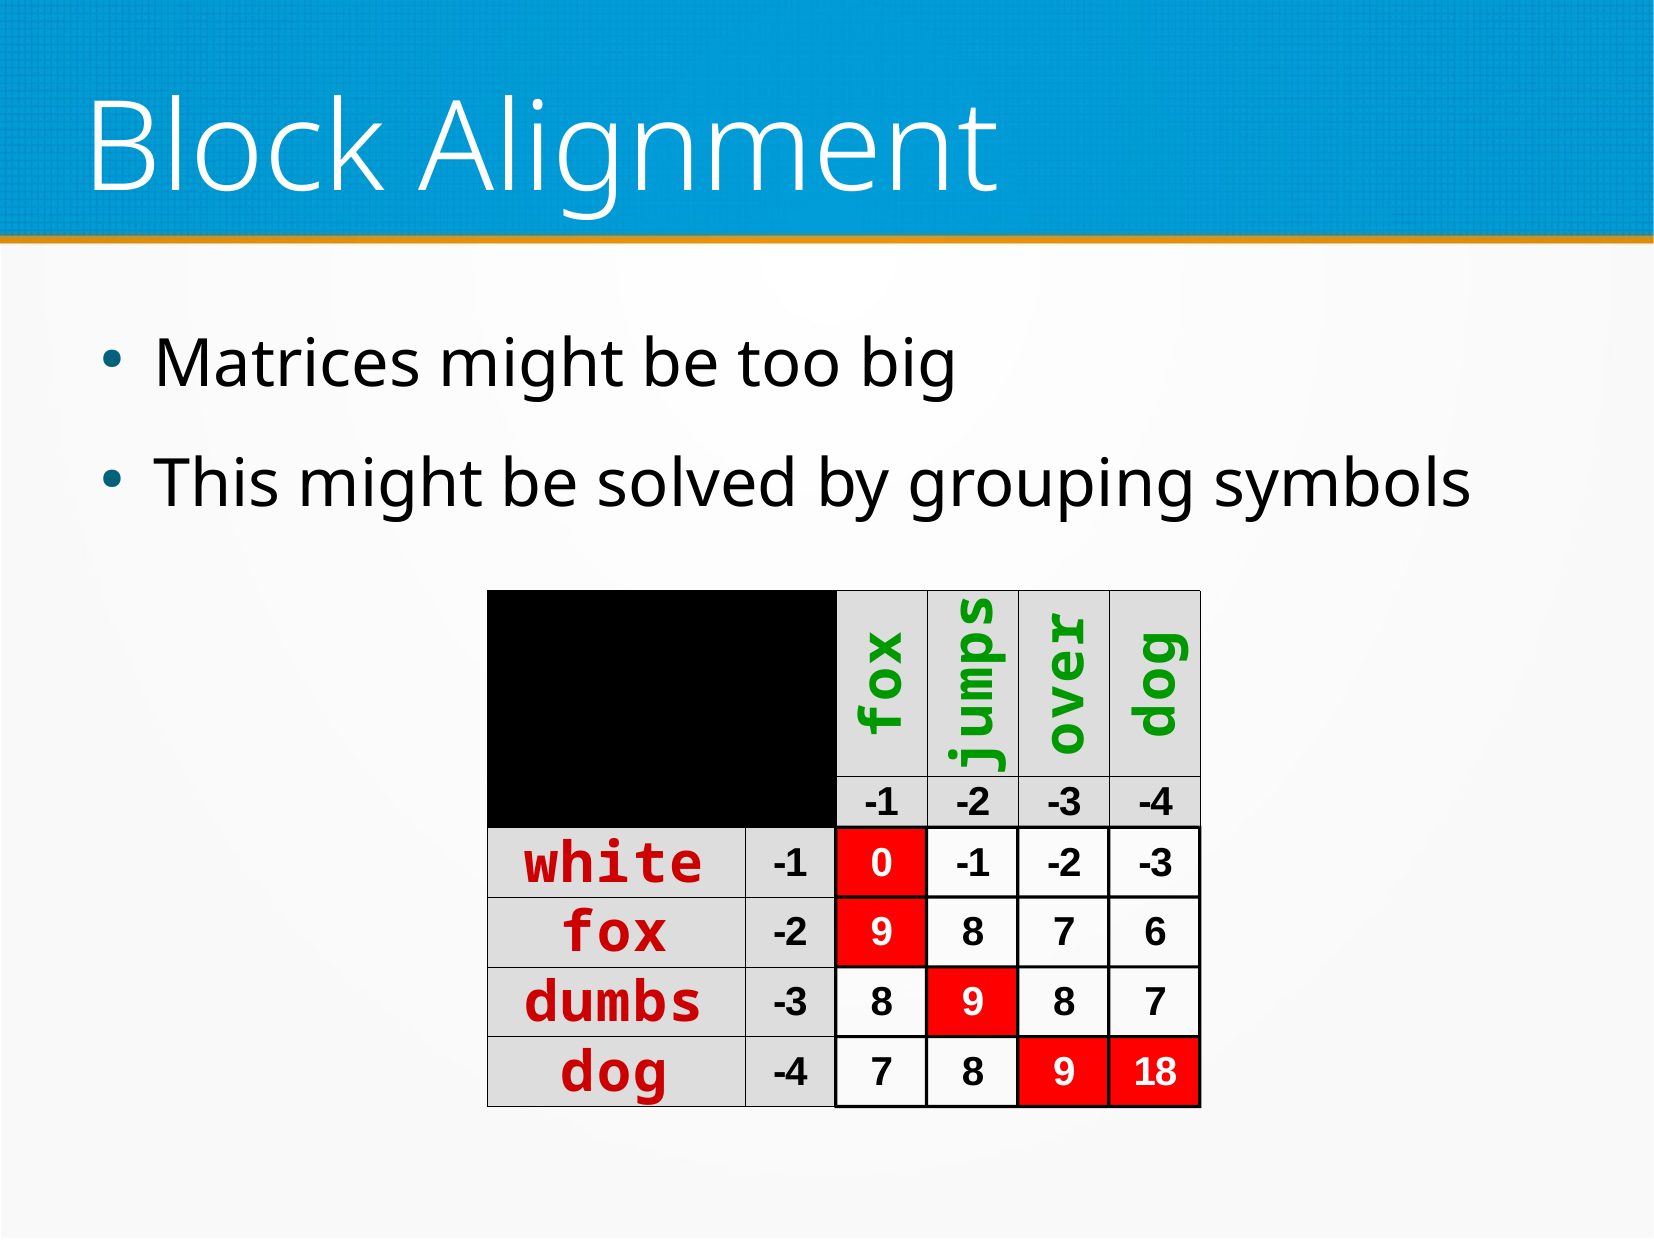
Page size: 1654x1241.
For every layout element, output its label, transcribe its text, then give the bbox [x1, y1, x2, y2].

title Block Alignment [82, 19, 1571, 227]
picture [0, 233, 1654, 1241]
list Matrices might be too big This might be solved by grouping symbols [82, 315, 1563, 1081]
